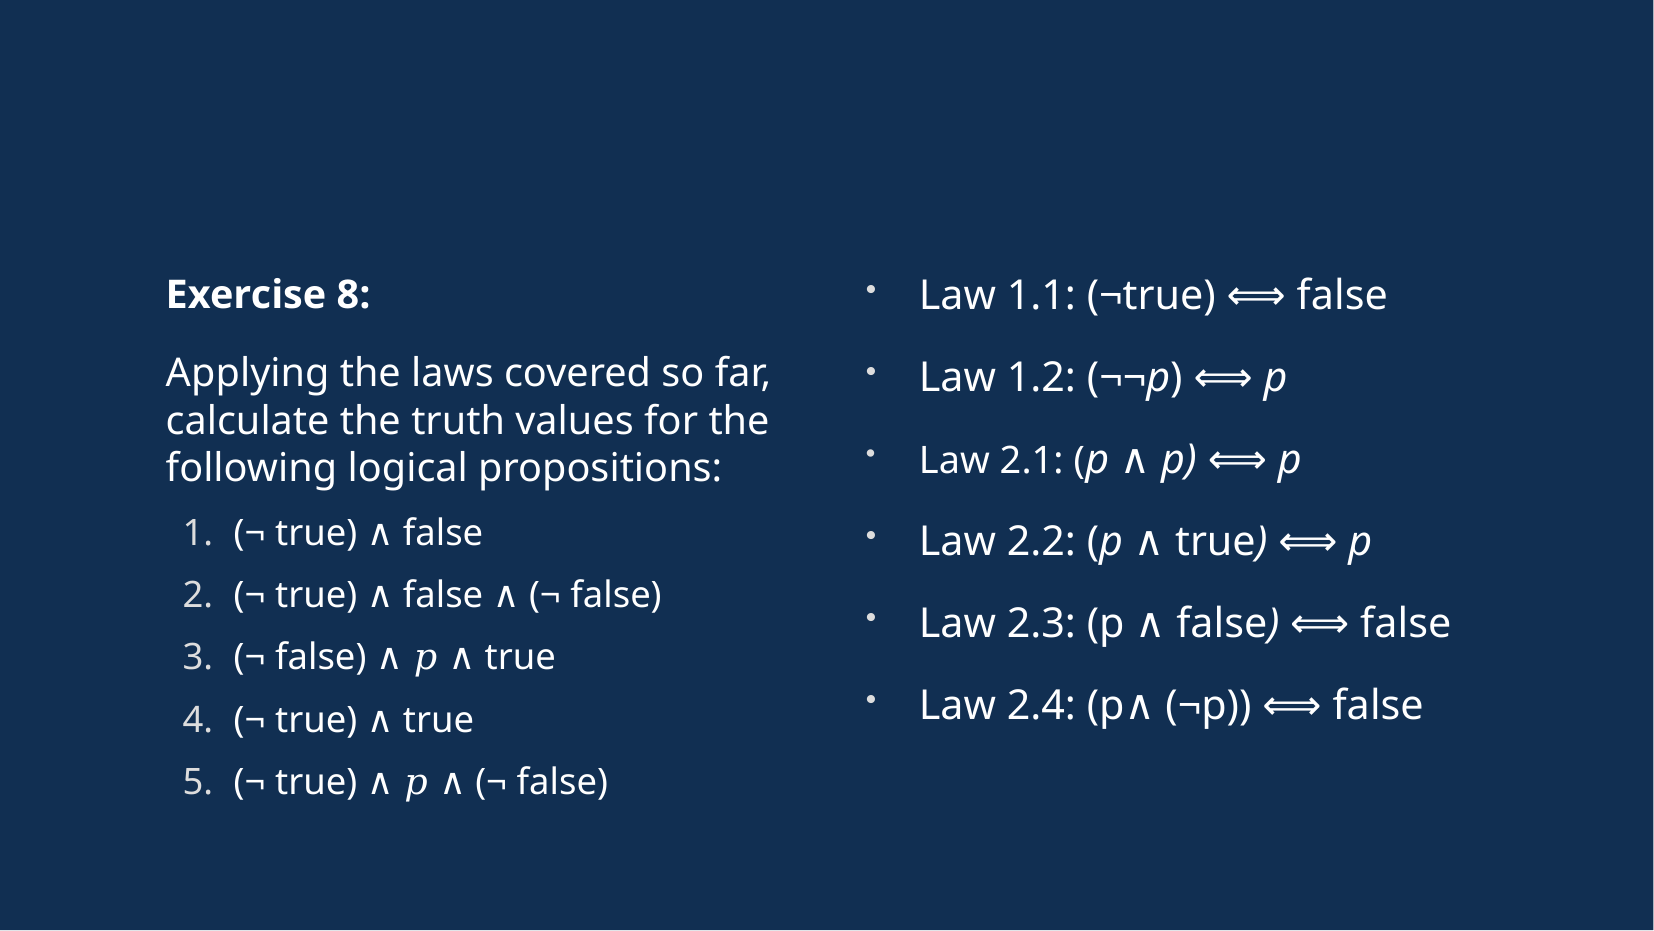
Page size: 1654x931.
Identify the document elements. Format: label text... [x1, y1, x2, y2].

list Exercise 8: Applying the laws covered so far, calculate the truth values for the following logical propositions: (¬ true) ∧ false (¬ true) ∧ false ∧ (¬ false) (¬ false) ∧ 𝑝 ∧ true (¬ true) ∧ true (¬ true) ∧ 𝑝 ∧ (¬ false) [97, 268, 813, 806]
list Law 1.1: (¬true) ⟺ false Law 1.2: (¬¬p) ⟺ p Law 2.1: (p ∧ p) ⟺ p Law 2.2: (p ∧ true) ⟺ p Law 2.3: (p ∧ false) ⟺ false Law 2.4: (p∧ (¬p)) ⟺ false [848, 268, 1563, 806]
